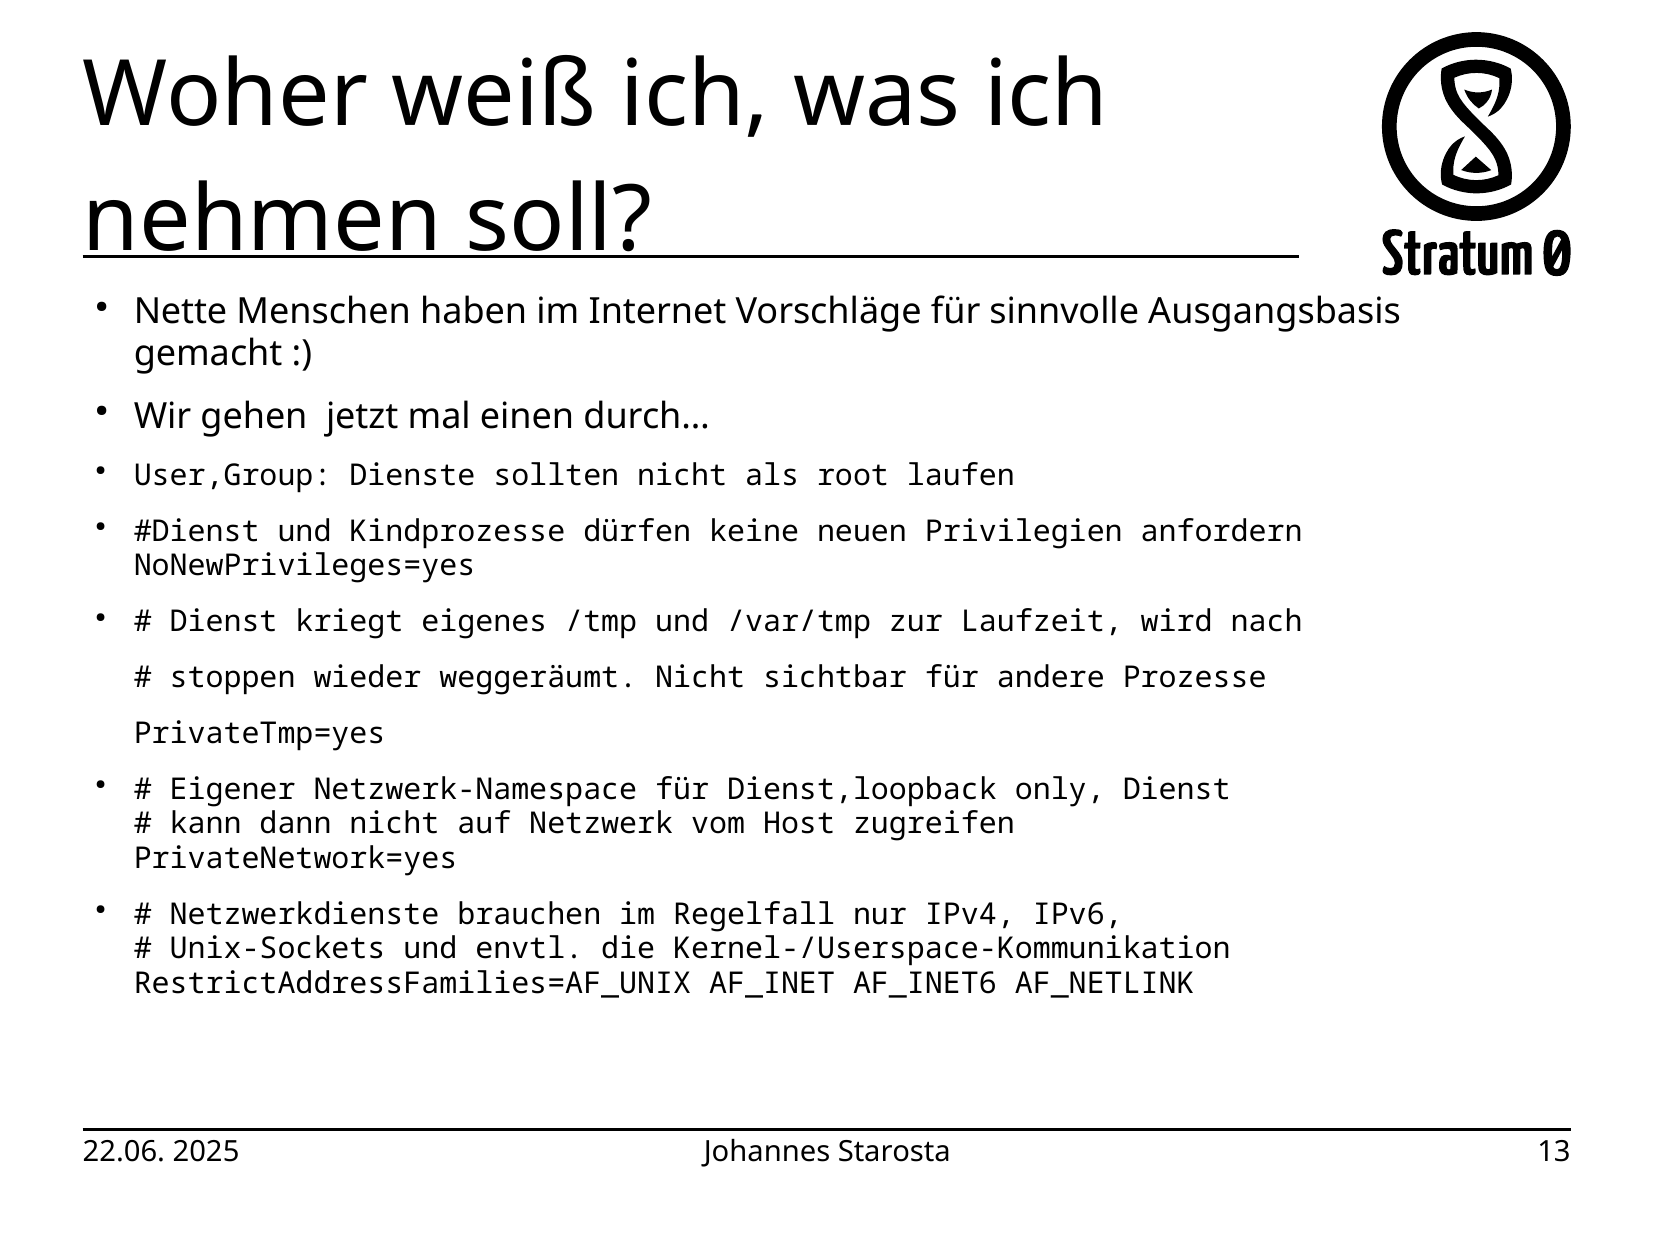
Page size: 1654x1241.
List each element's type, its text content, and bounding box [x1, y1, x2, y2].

list Nette Menschen haben im Internet Vorschläge für sinnvolle Ausgangsbasis gemacht :) Wir gehen jetzt mal einen durch… User,Group: Dienste sollten nicht als root laufen #Dienst und Kindprozesse dürfen keine neuen Privilegien anfordern NoNewPrivileges=yes # Dienst kriegt eigenes /tmp und /var/tmp zur Laufzeit, wird nach # stoppen wieder weggeräumt. Nicht sichtbar für andere Prozesse PrivateTmp=yes # Eigener Netzwerk-Namespace für Dienst,loopback only, Dienst # kann dann nicht auf Netzwerk vom Host zugreifen PrivateNetwork=yes # Netzwerkdienste brauchen im Regelfall nur IPv4, IPv6, # Unix-Sockets und envtl. die Kernel-/Userspace-Kommunikation RestrictAddressFamilies=AF_UNIX AF_INET AF_INET6 AF_NETLINK [82, 290, 1538, 1010]
title Woher weiß ich, was ich nehmen soll? [82, 49, 1300, 257]
